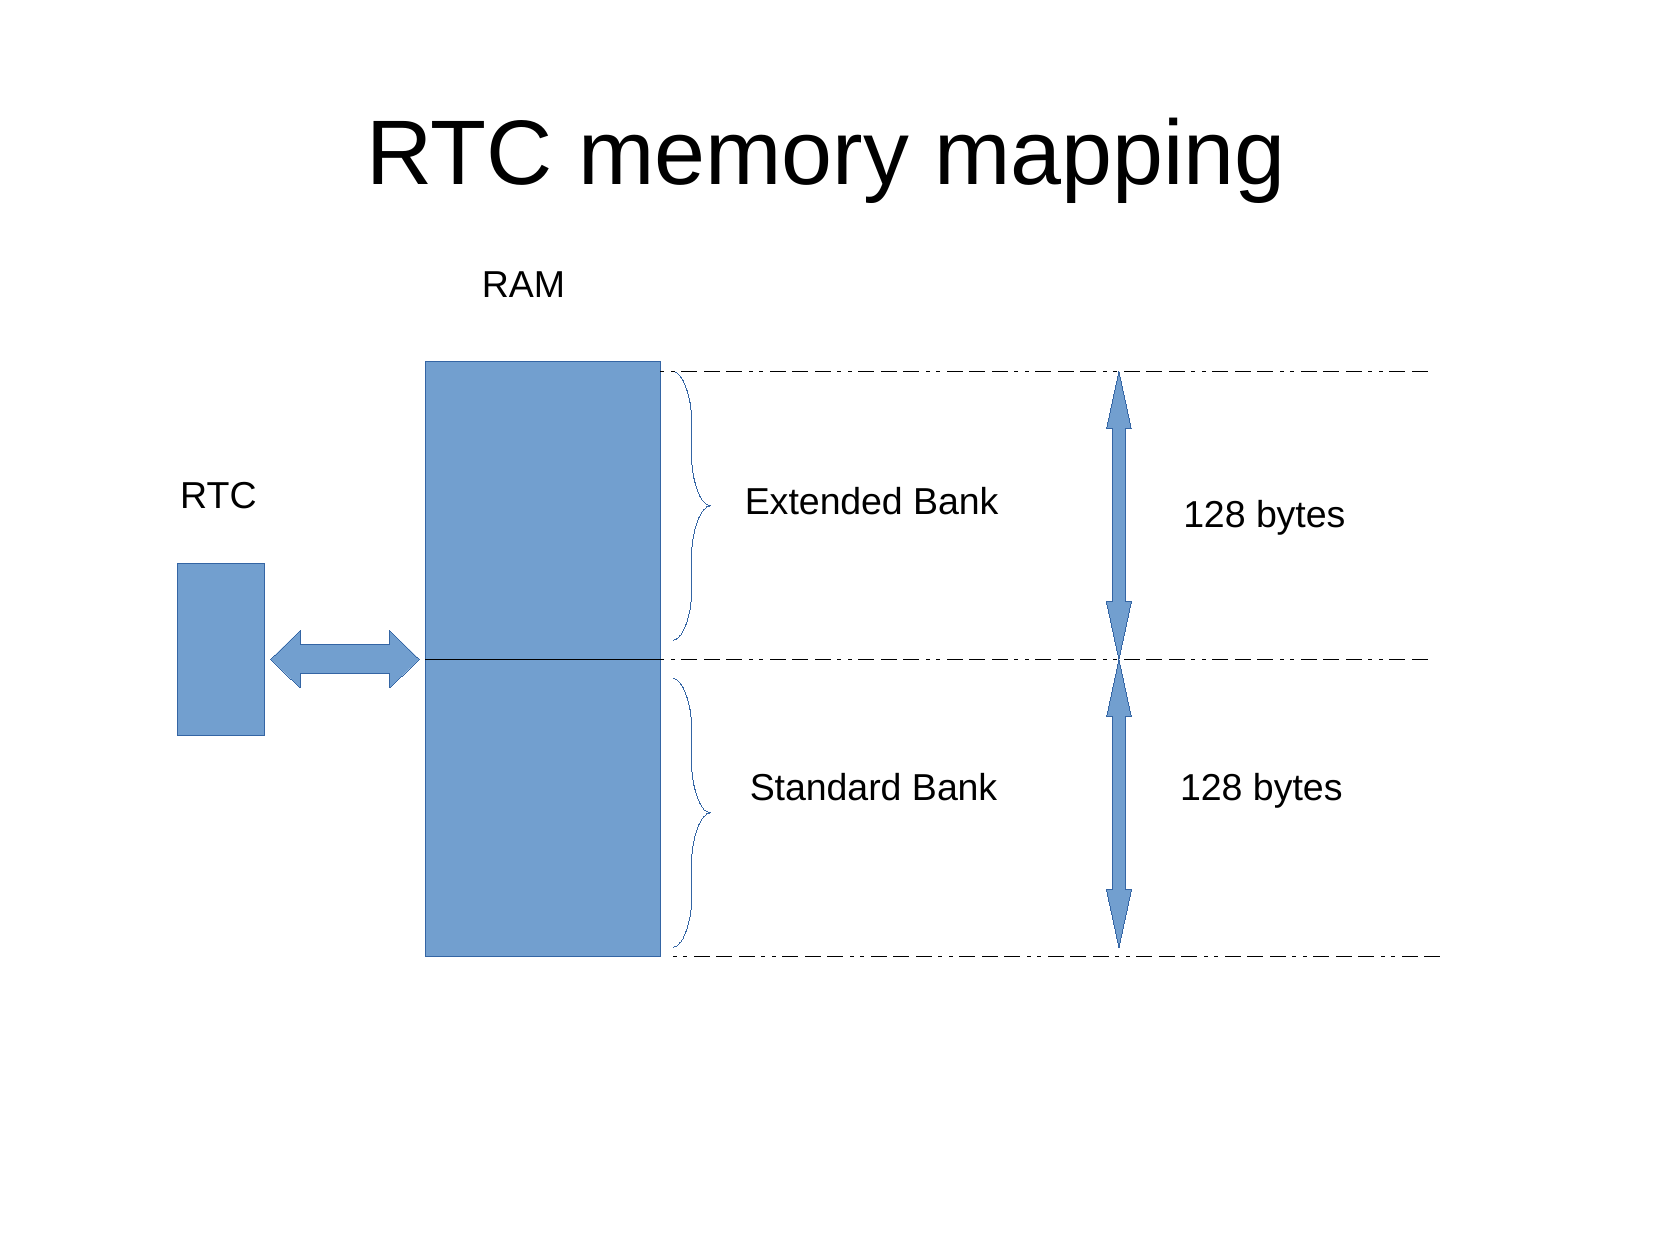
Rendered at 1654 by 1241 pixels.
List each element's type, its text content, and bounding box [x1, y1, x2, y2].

text_box RTC [165, 467, 277, 560]
text_box Standard Bank [735, 758, 1026, 852]
text_box RAM [467, 256, 586, 353]
text_box [177, 563, 265, 736]
text_box [270, 630, 420, 688]
text_box 128 bytes [1165, 758, 1367, 852]
text_box 128 bytes [1168, 486, 1370, 579]
text_box Extended Bank [729, 472, 1028, 566]
text_box [1106, 371, 1132, 948]
title RTC memory mapping [82, 49, 1571, 257]
text_box [425, 660, 661, 957]
text_box [425, 361, 661, 659]
